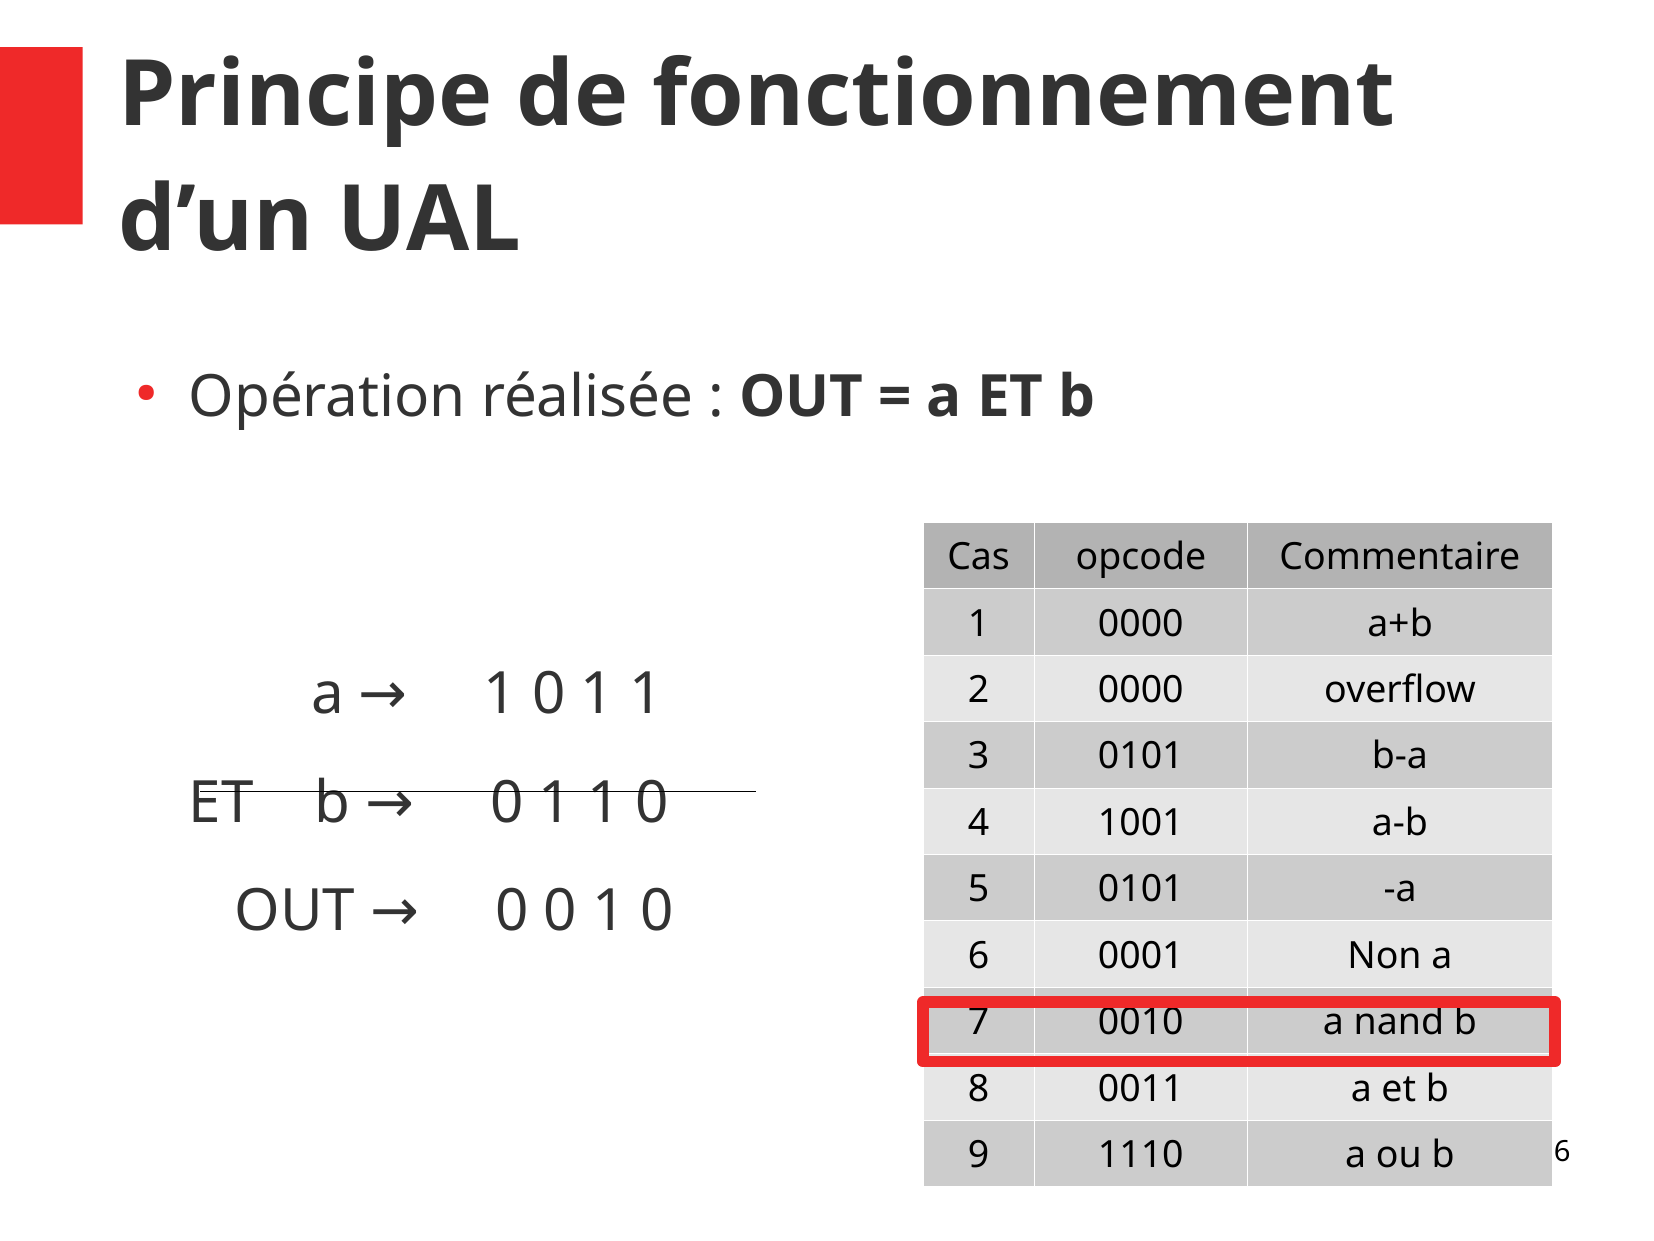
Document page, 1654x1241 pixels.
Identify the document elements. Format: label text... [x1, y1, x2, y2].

table_cell a nand b [1459, 1016, 1471, 1032]
table_cell 0011 [1035, 1067, 1247, 1120]
table_cell a nand b [1248, 988, 1552, 996]
title Principe de fonctionnement d’un UAL [118, 45, 1571, 260]
table_cell 1001 [1035, 789, 1247, 854]
table_cell a-b [1248, 789, 1552, 854]
table_cell 1110 [1035, 1121, 1247, 1186]
table_header opcode [1035, 523, 1247, 588]
table_cell a nand b [1426, 1016, 1438, 1032]
table_cell 0101 [1035, 855, 1247, 920]
table_cell -a [1248, 855, 1552, 920]
table_cell 1 [924, 589, 1034, 655]
table_header Commentaire [1248, 523, 1552, 588]
table_cell 2 [924, 656, 1034, 721]
table_cell 6 [924, 921, 1034, 987]
table_cell 0001 [1035, 921, 1247, 987]
table_cell 0000 [1035, 589, 1247, 655]
table_header Cas [924, 523, 1034, 588]
table_cell Non a [1248, 921, 1552, 987]
table_cell a+b [1248, 589, 1552, 655]
table_cell a nand b [1248, 1008, 1549, 1053]
table_cell 8 [924, 1067, 1034, 1120]
table_cell 0010 [1035, 1008, 1247, 1053]
table_cell overflow [1248, 656, 1552, 721]
table_cell 0010 [1102, 1010, 1113, 1032]
table_cell b-a [1248, 722, 1552, 788]
table_cell 5 [924, 855, 1034, 920]
table_cell 7 [929, 1008, 1034, 1053]
list Opération réalisée : OUT = a ET b a → 1 0 1 1 ET b → 0 1 1 0 OUT → 0 0 1 0 [118, 354, 1560, 1074]
table_cell 0010 [1124, 1010, 1135, 1032]
table_cell 0010 [1167, 1010, 1178, 1032]
table_cell 0000 [1035, 656, 1247, 721]
table_cell 4 [924, 789, 1034, 854]
table_cell 9 [924, 1121, 1034, 1186]
table_cell 3 [924, 722, 1034, 788]
table_cell a ou b [1248, 1121, 1552, 1186]
table_cell 7 [924, 988, 1034, 996]
table_cell 0010 [1035, 988, 1247, 996]
table_cell a et b [1248, 1067, 1552, 1120]
table_cell 0101 [1035, 722, 1247, 788]
